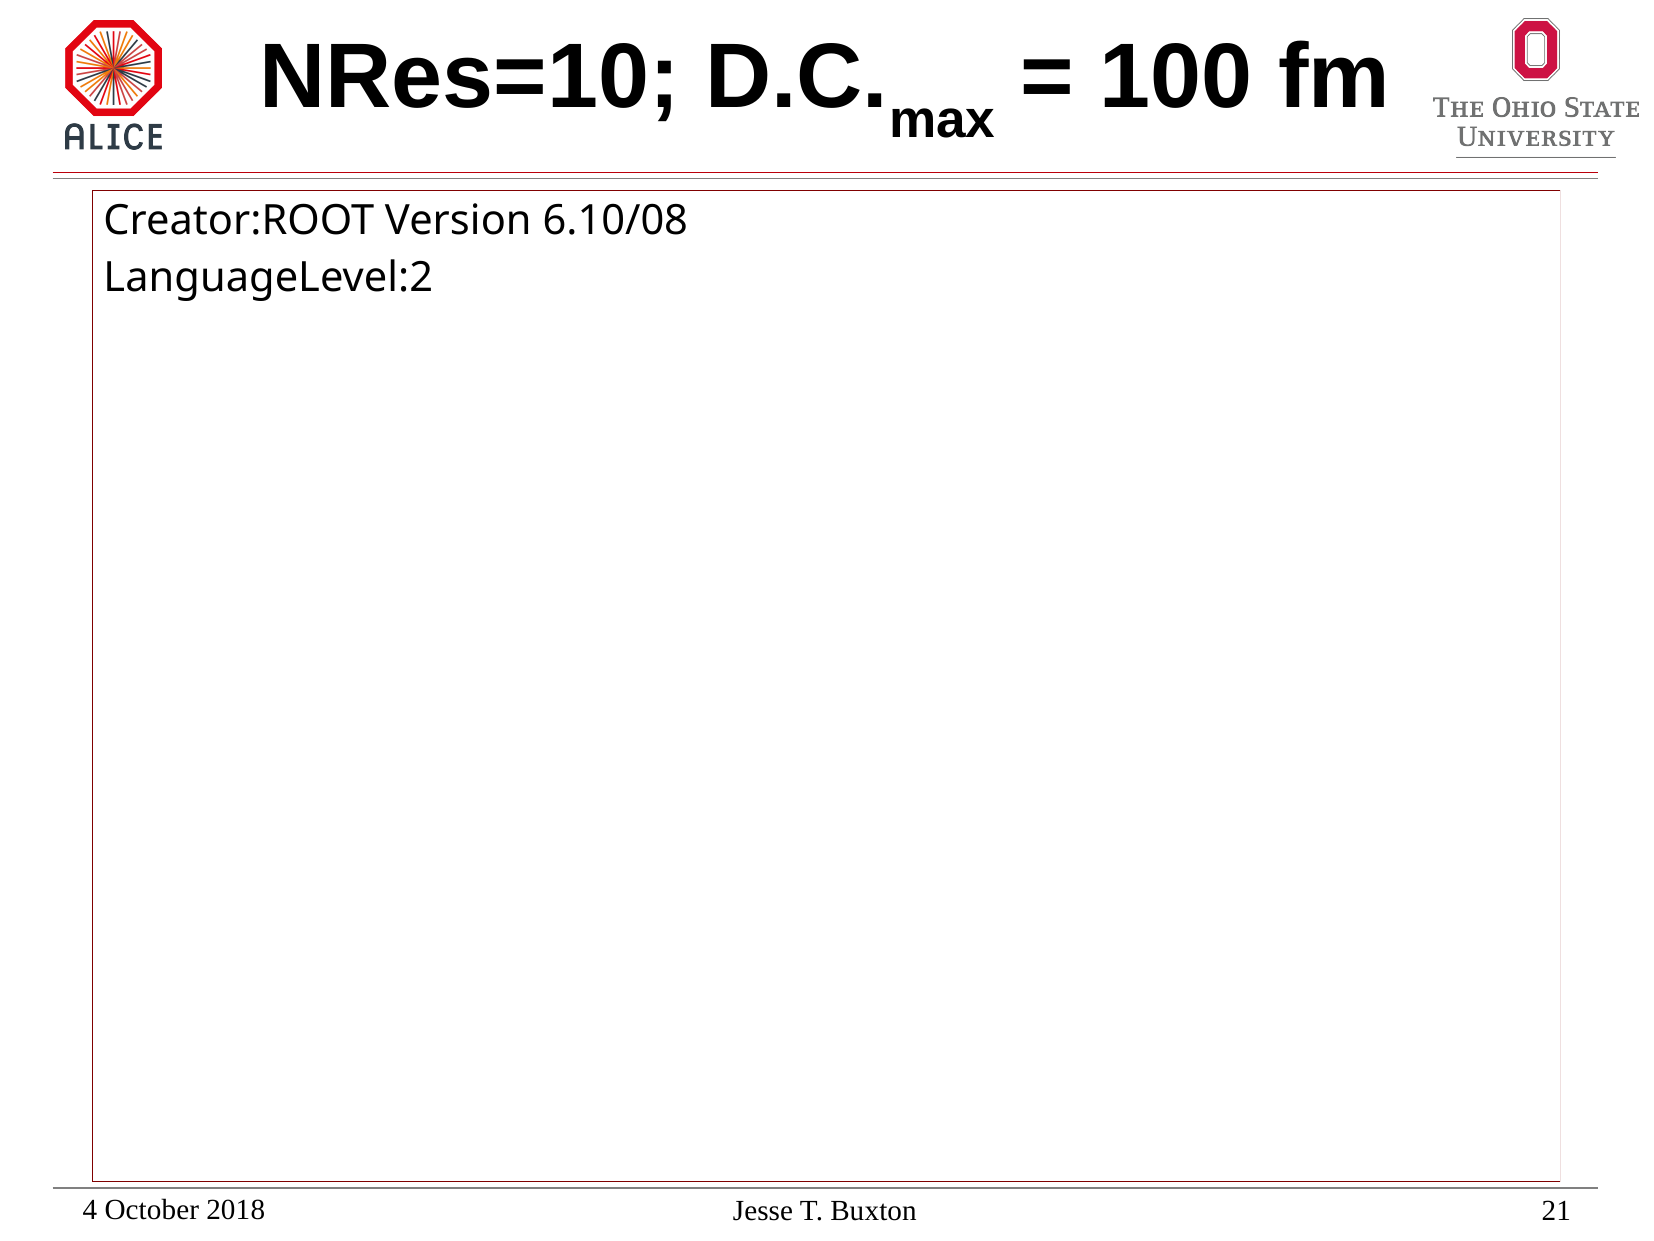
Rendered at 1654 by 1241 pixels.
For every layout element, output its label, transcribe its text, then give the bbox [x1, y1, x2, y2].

title NRes=10; D.C.max = 100 fm [137, 1, 1513, 172]
picture [90, 187, 1561, 1182]
picture [65, 20, 137, 150]
picture [1513, 5, 1642, 171]
